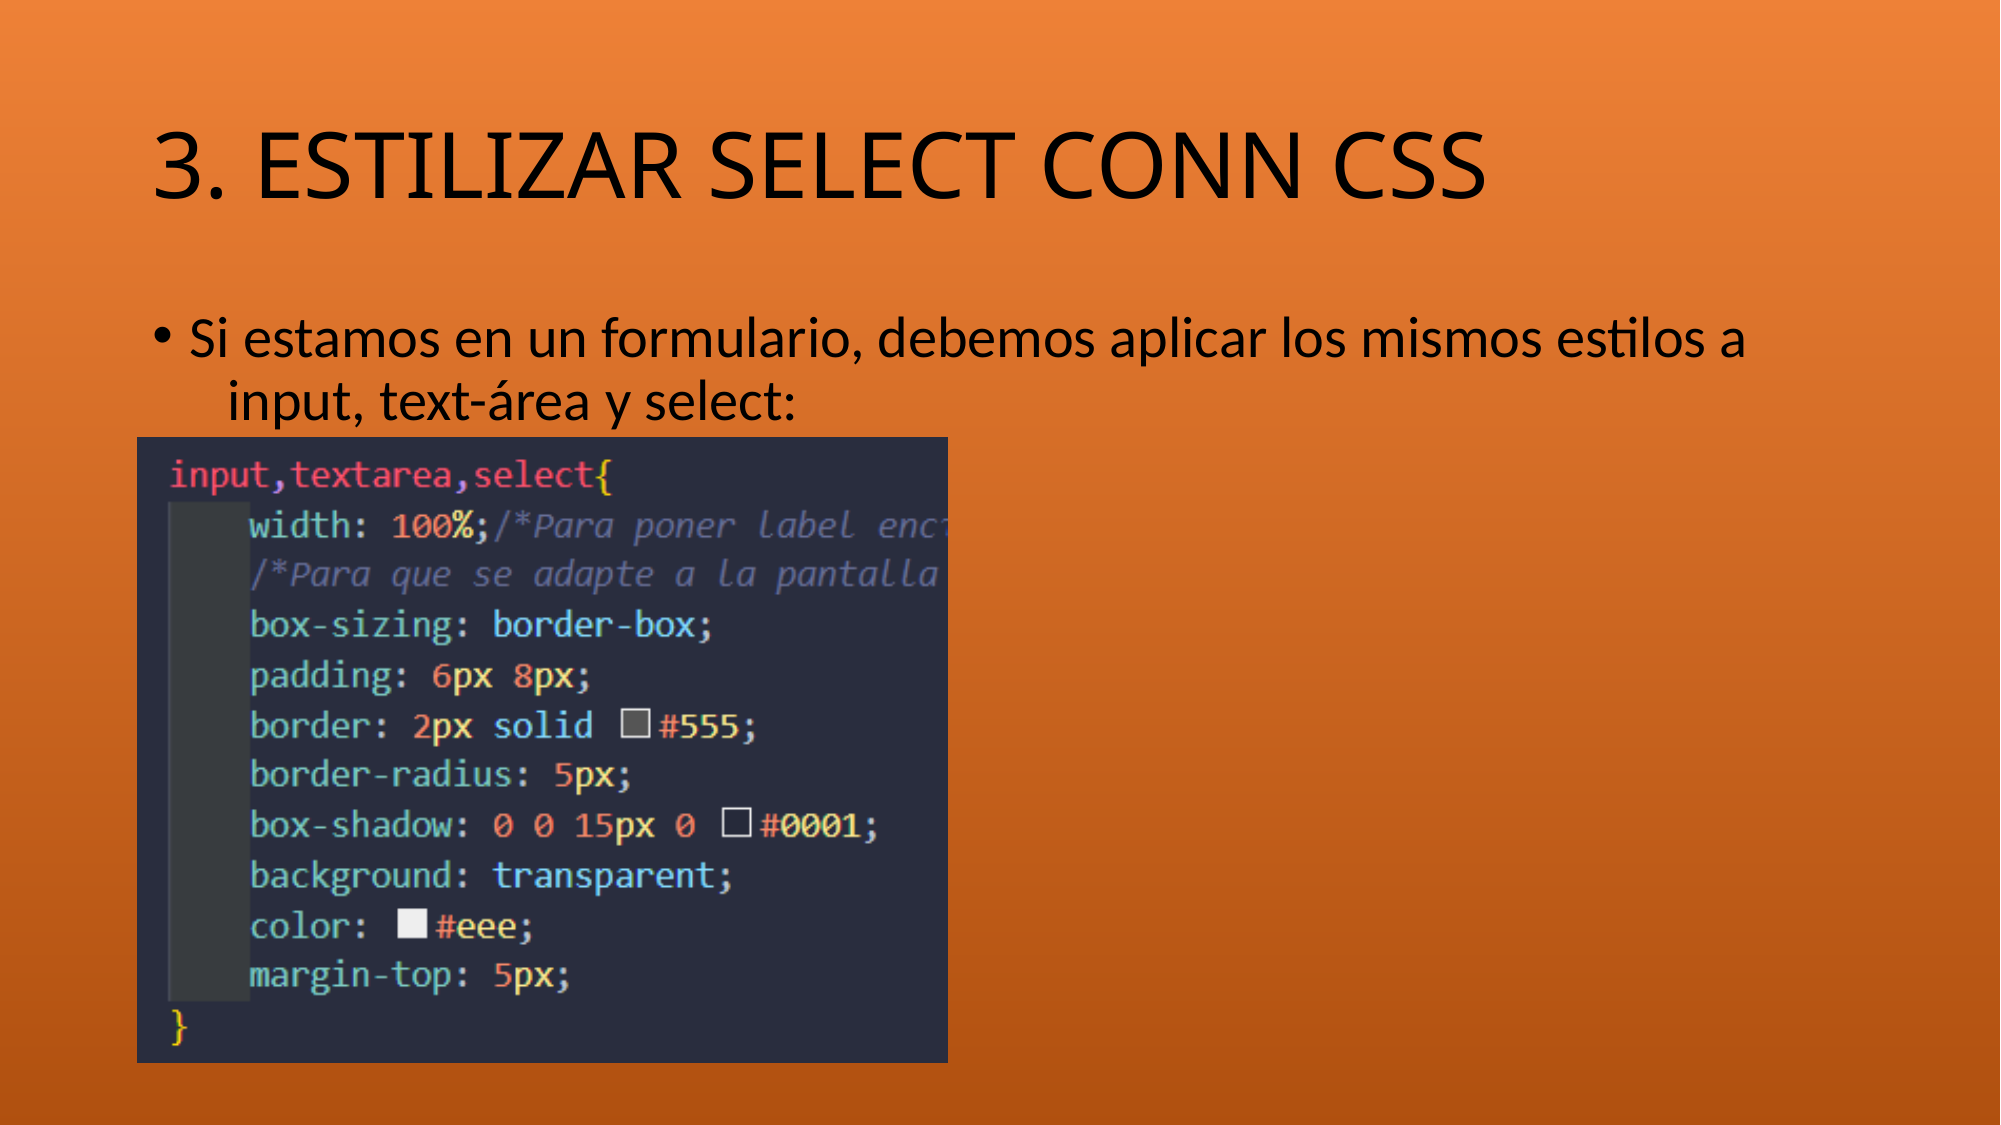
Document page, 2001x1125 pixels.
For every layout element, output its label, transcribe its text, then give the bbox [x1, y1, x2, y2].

title 3. ESTILIZAR SELECT CONN CSS [137, 59, 1863, 278]
picture [137, 437, 948, 1063]
list Si estamos en un formulario, debemos aplicar los mismos estilos a input, text-área y select: [137, 299, 1863, 1014]
